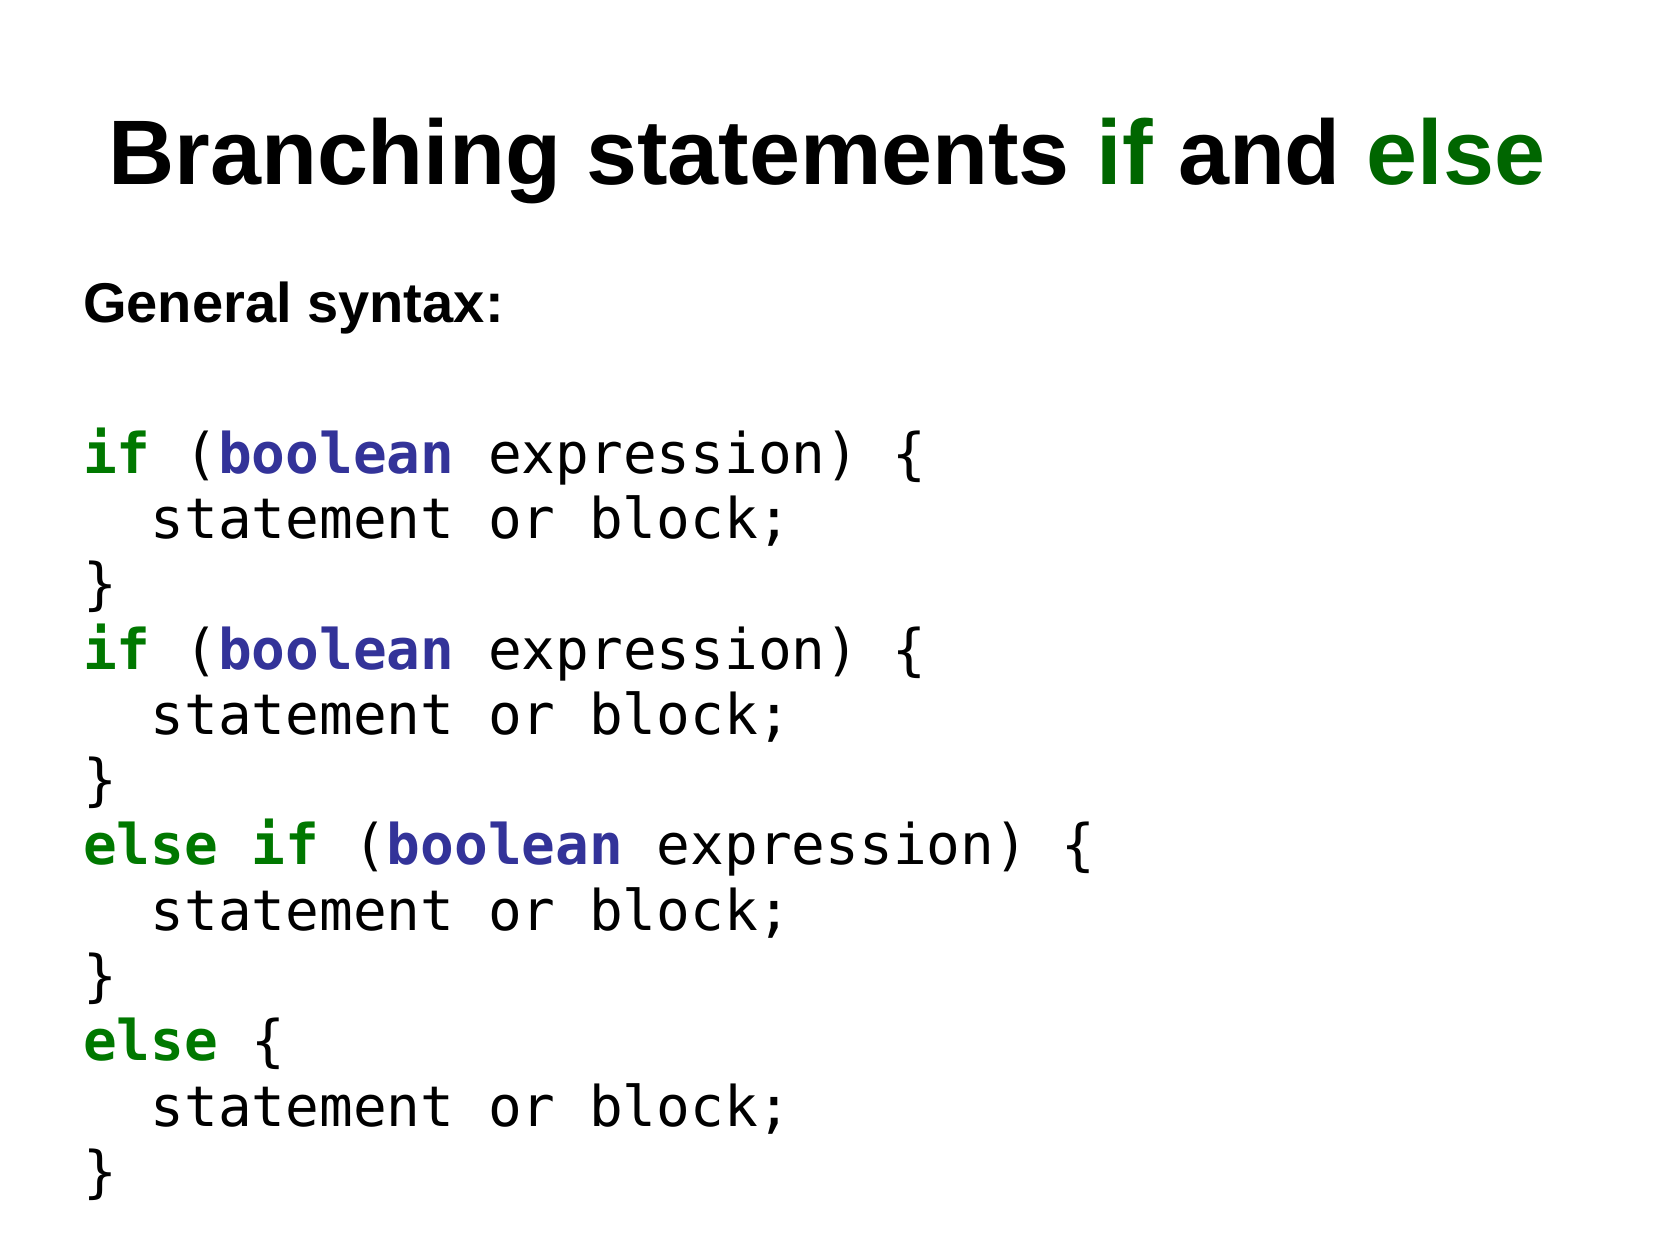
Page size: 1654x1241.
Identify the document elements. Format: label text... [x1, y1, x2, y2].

list General syntax: if (boolean expression) { statement or block; } if (boolean expression) { statement or block; } else if (boolean expression) { statement or block; } else { statement or block; } [23, 271, 1619, 1205]
title Branching statements if and else [82, 49, 1571, 257]
